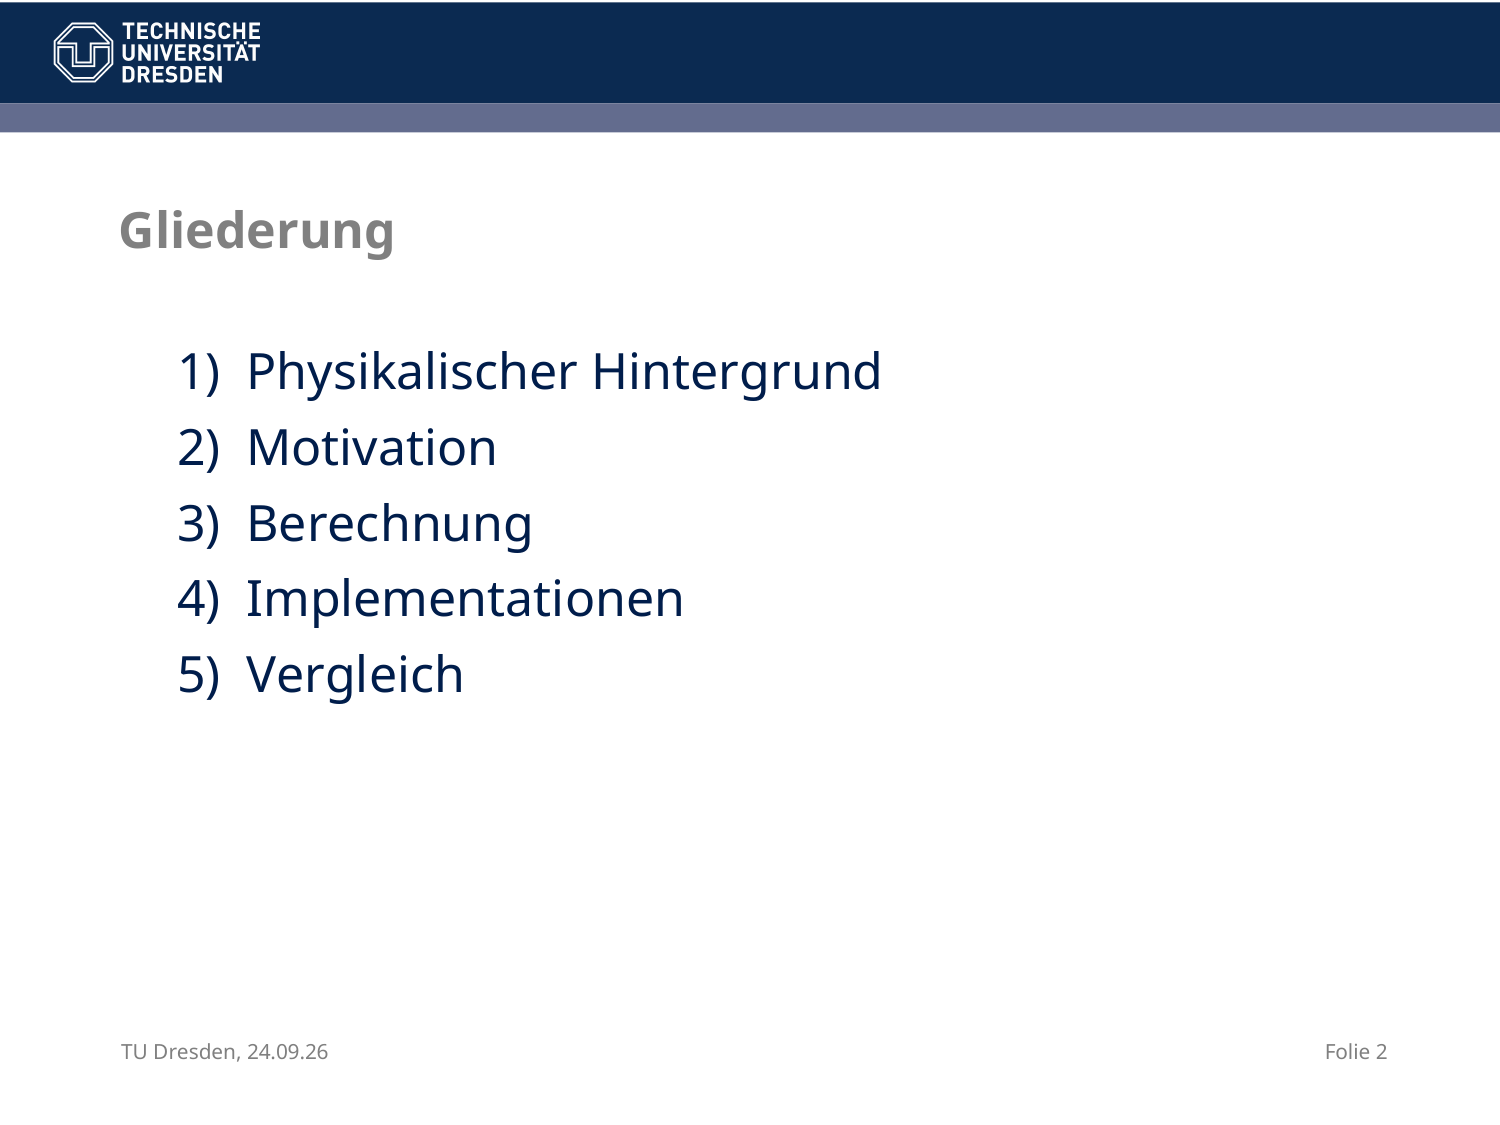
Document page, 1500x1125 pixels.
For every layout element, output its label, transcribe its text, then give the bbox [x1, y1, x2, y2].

picture [53, 22, 260, 83]
list Physikalischer Hintergrund Motivation Berechnung Implementationen Vergleich [121, 336, 1347, 989]
title Gliederung [118, 161, 1351, 298]
